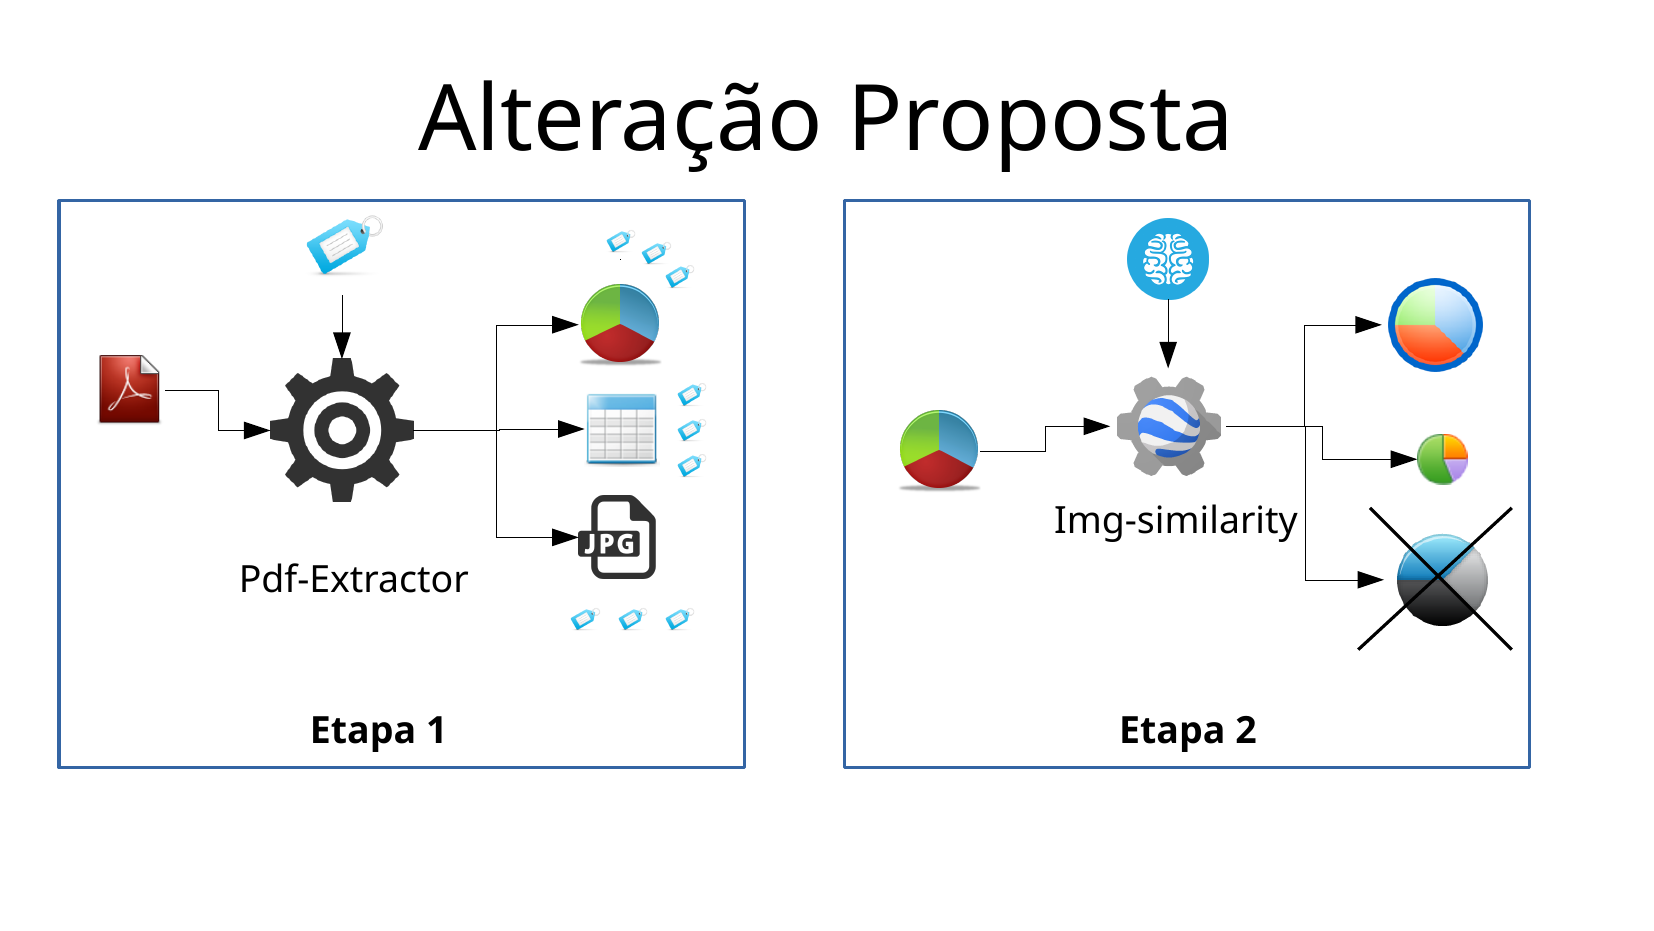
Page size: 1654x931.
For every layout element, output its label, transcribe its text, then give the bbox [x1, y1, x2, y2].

picture [614, 602, 650, 638]
picture [897, 409, 981, 493]
picture [1384, 580, 1496, 638]
picture [1417, 434, 1468, 485]
picture [94, 354, 166, 426]
picture [270, 358, 414, 502]
picture [1110, 368, 1227, 485]
picture [578, 495, 662, 579]
picture [1442, 521, 1501, 635]
text_box Img-similarity [1039, 486, 1300, 544]
picture [673, 377, 709, 485]
picture [1381, 271, 1489, 378]
picture [661, 602, 697, 638]
picture [566, 602, 603, 638]
title Alteração Proposta [82, 37, 1571, 193]
picture [1127, 218, 1209, 300]
text_box Pdf-Extractor [224, 545, 481, 603]
text_box Etapa 2 [1104, 696, 1268, 754]
picture [578, 224, 697, 367]
picture [1384, 526, 1434, 622]
picture [295, 200, 390, 296]
picture [1387, 521, 1494, 572]
text_box Etapa 1 [295, 696, 459, 754]
picture [584, 391, 660, 467]
